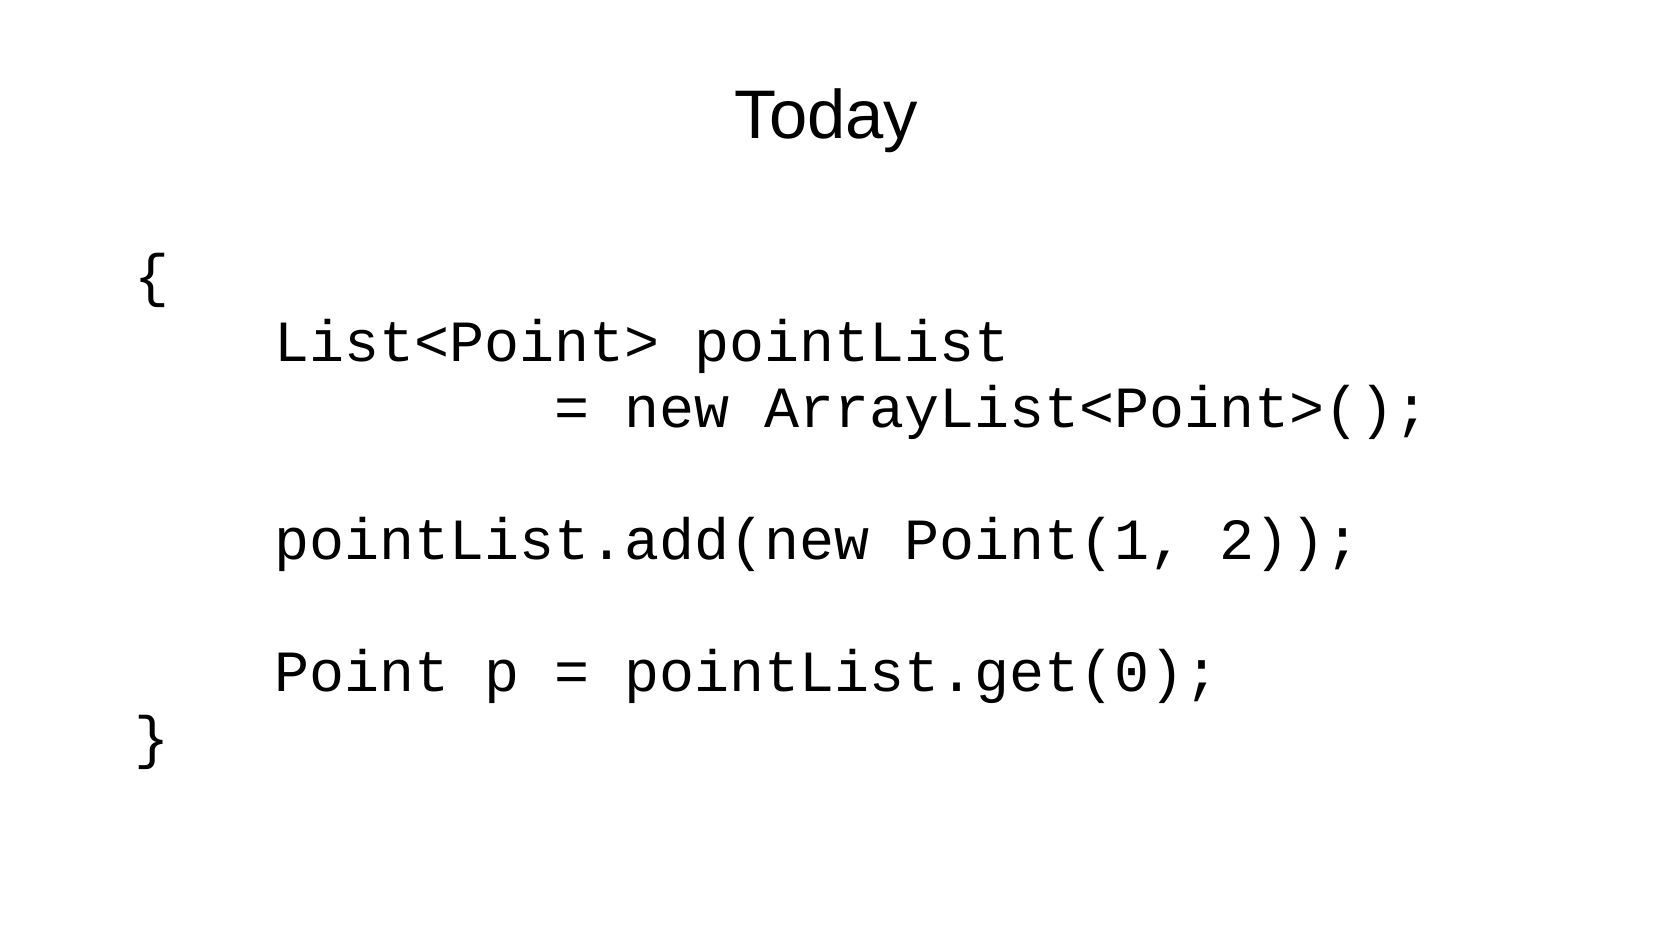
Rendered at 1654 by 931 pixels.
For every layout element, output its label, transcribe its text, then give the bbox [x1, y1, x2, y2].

title Today [82, 37, 1571, 193]
text_box { List<Point> pointList = new ArrayList<Point>(); pointList.add(new Point(1, 2)); Point p = pointList.get(0); } [105, 224, 1460, 798]
